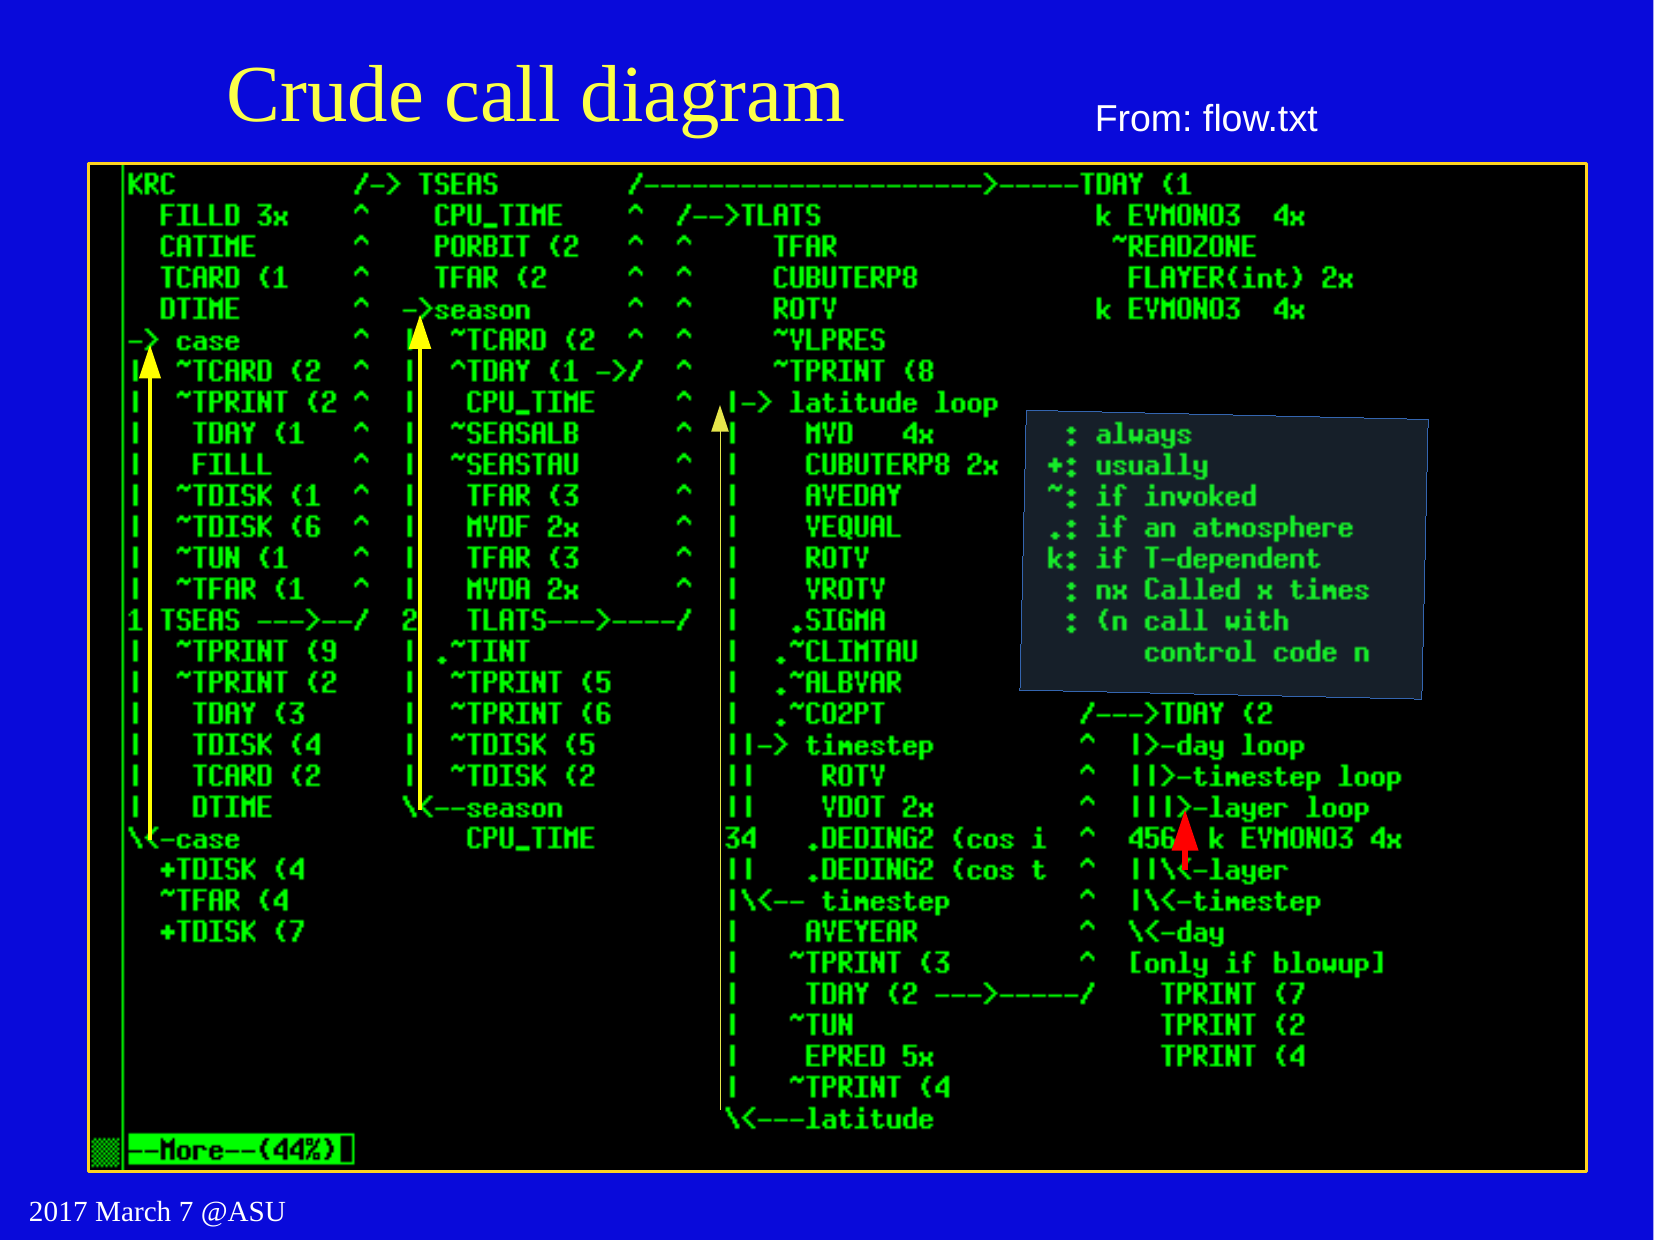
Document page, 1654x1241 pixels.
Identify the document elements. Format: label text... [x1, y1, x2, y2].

text_box [1019, 410, 1429, 700]
text_box From: flow.txt [1080, 90, 1333, 147]
title Crude call diagram [82, 32, 991, 243]
picture [90, 165, 1586, 1171]
